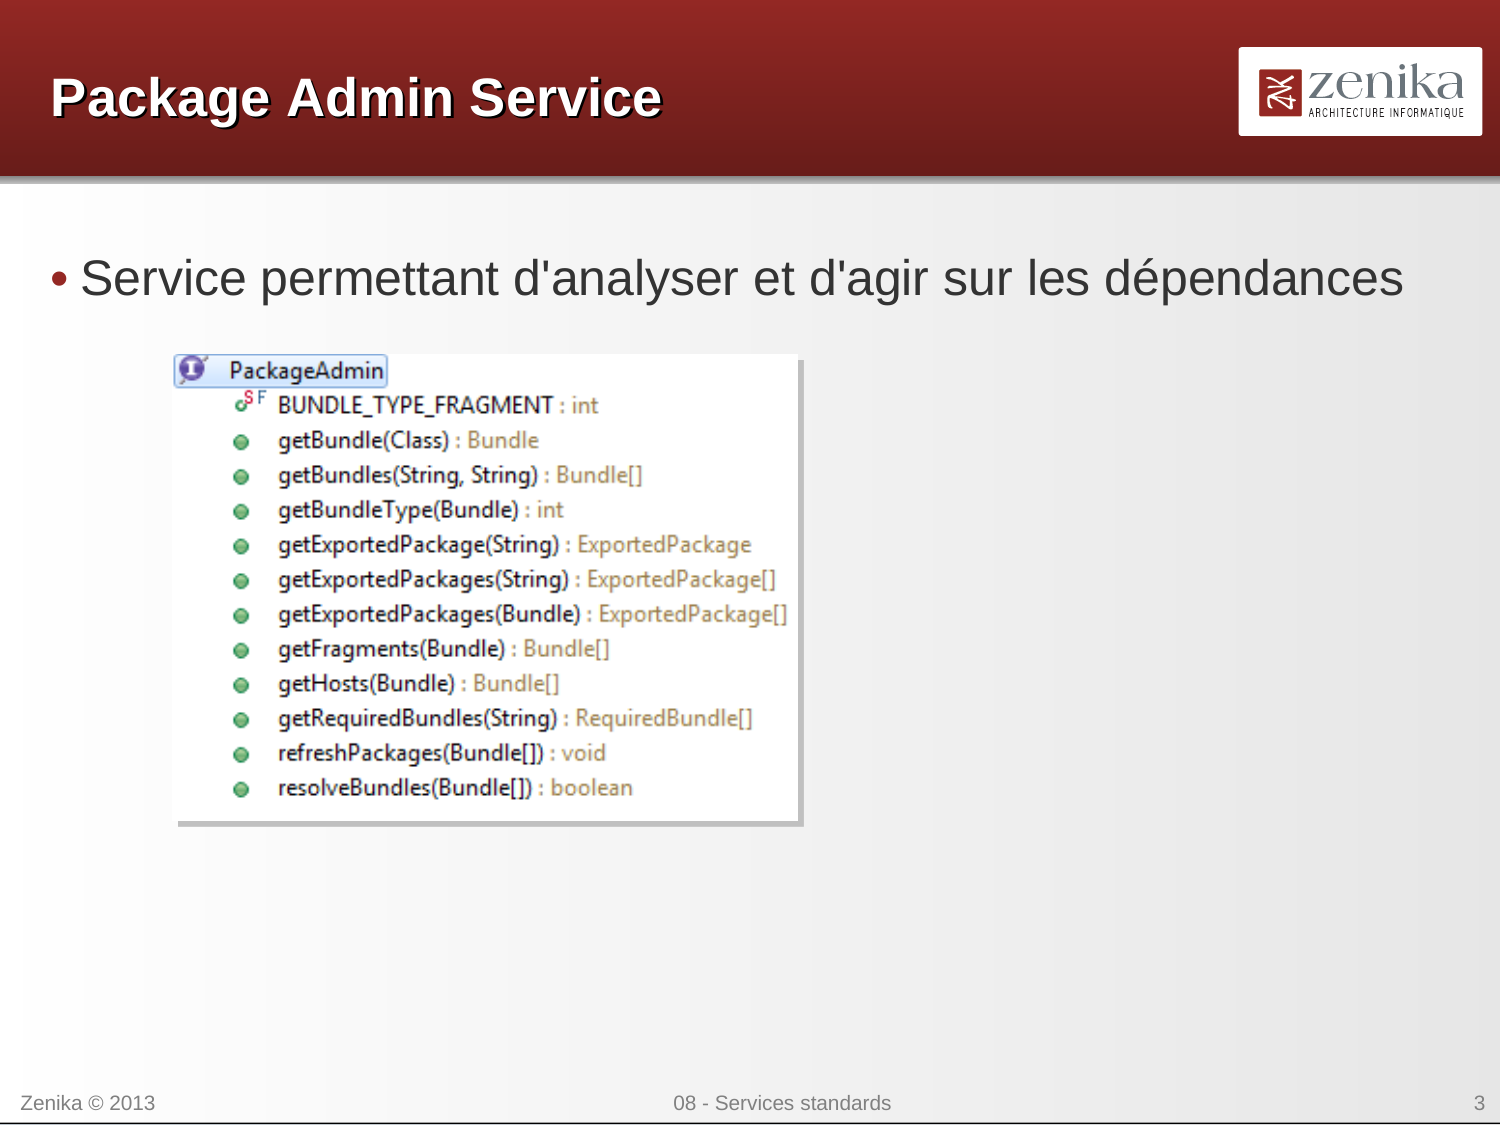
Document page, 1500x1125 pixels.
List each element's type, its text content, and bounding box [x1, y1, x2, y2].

picture [172, 354, 798, 821]
picture [1257, 58, 1464, 125]
title Package Admin Service [50, 15, 1206, 180]
list Service permettant d'analyser et d'agir sur les dépendances [50, 249, 1435, 1064]
